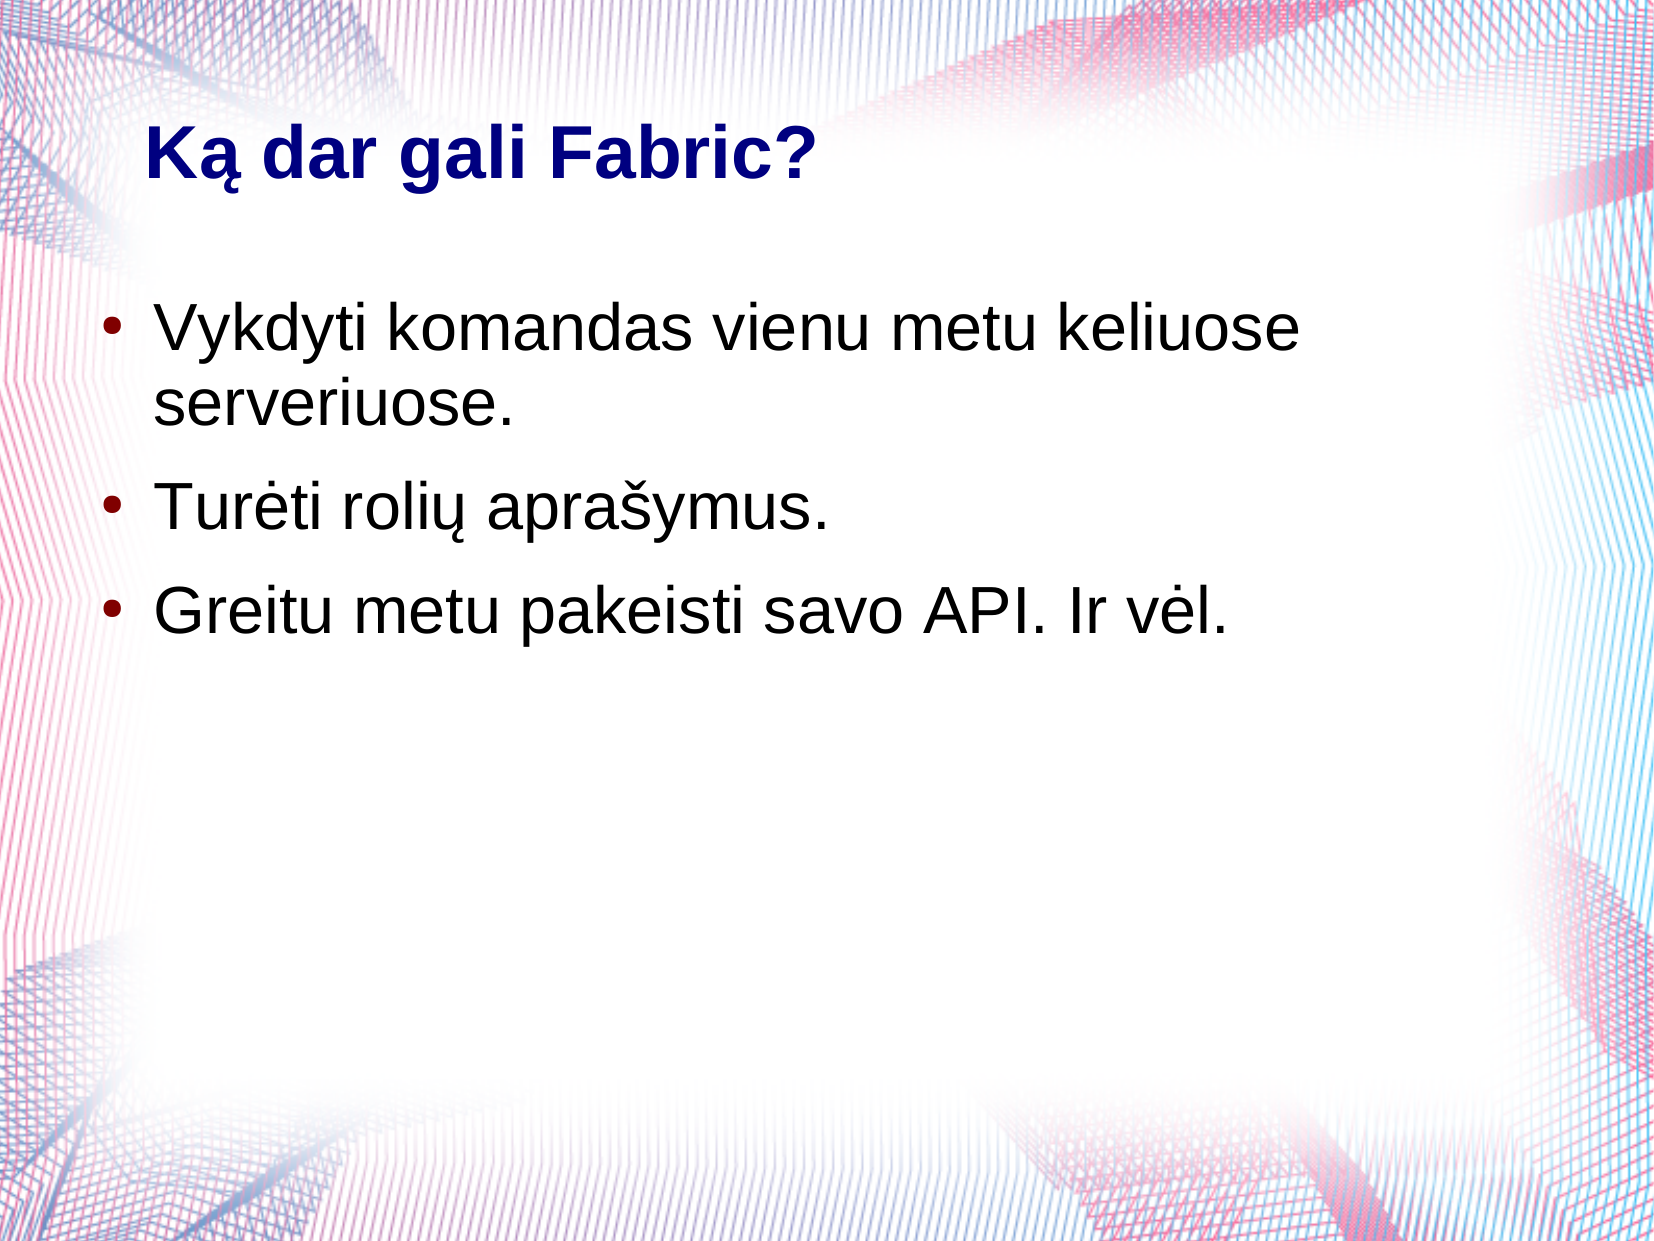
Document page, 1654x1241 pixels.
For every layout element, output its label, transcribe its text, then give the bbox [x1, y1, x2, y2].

title Ką dar gali Fabric? [82, 49, 1571, 257]
list Vykdyti komandas vienu metu keliuose serveriuose. Turėti rolių aprašymus. Greitu metu pakeisti savo API. Ir vėl. [82, 290, 1571, 1109]
picture [0, 0, 1654, 1241]
